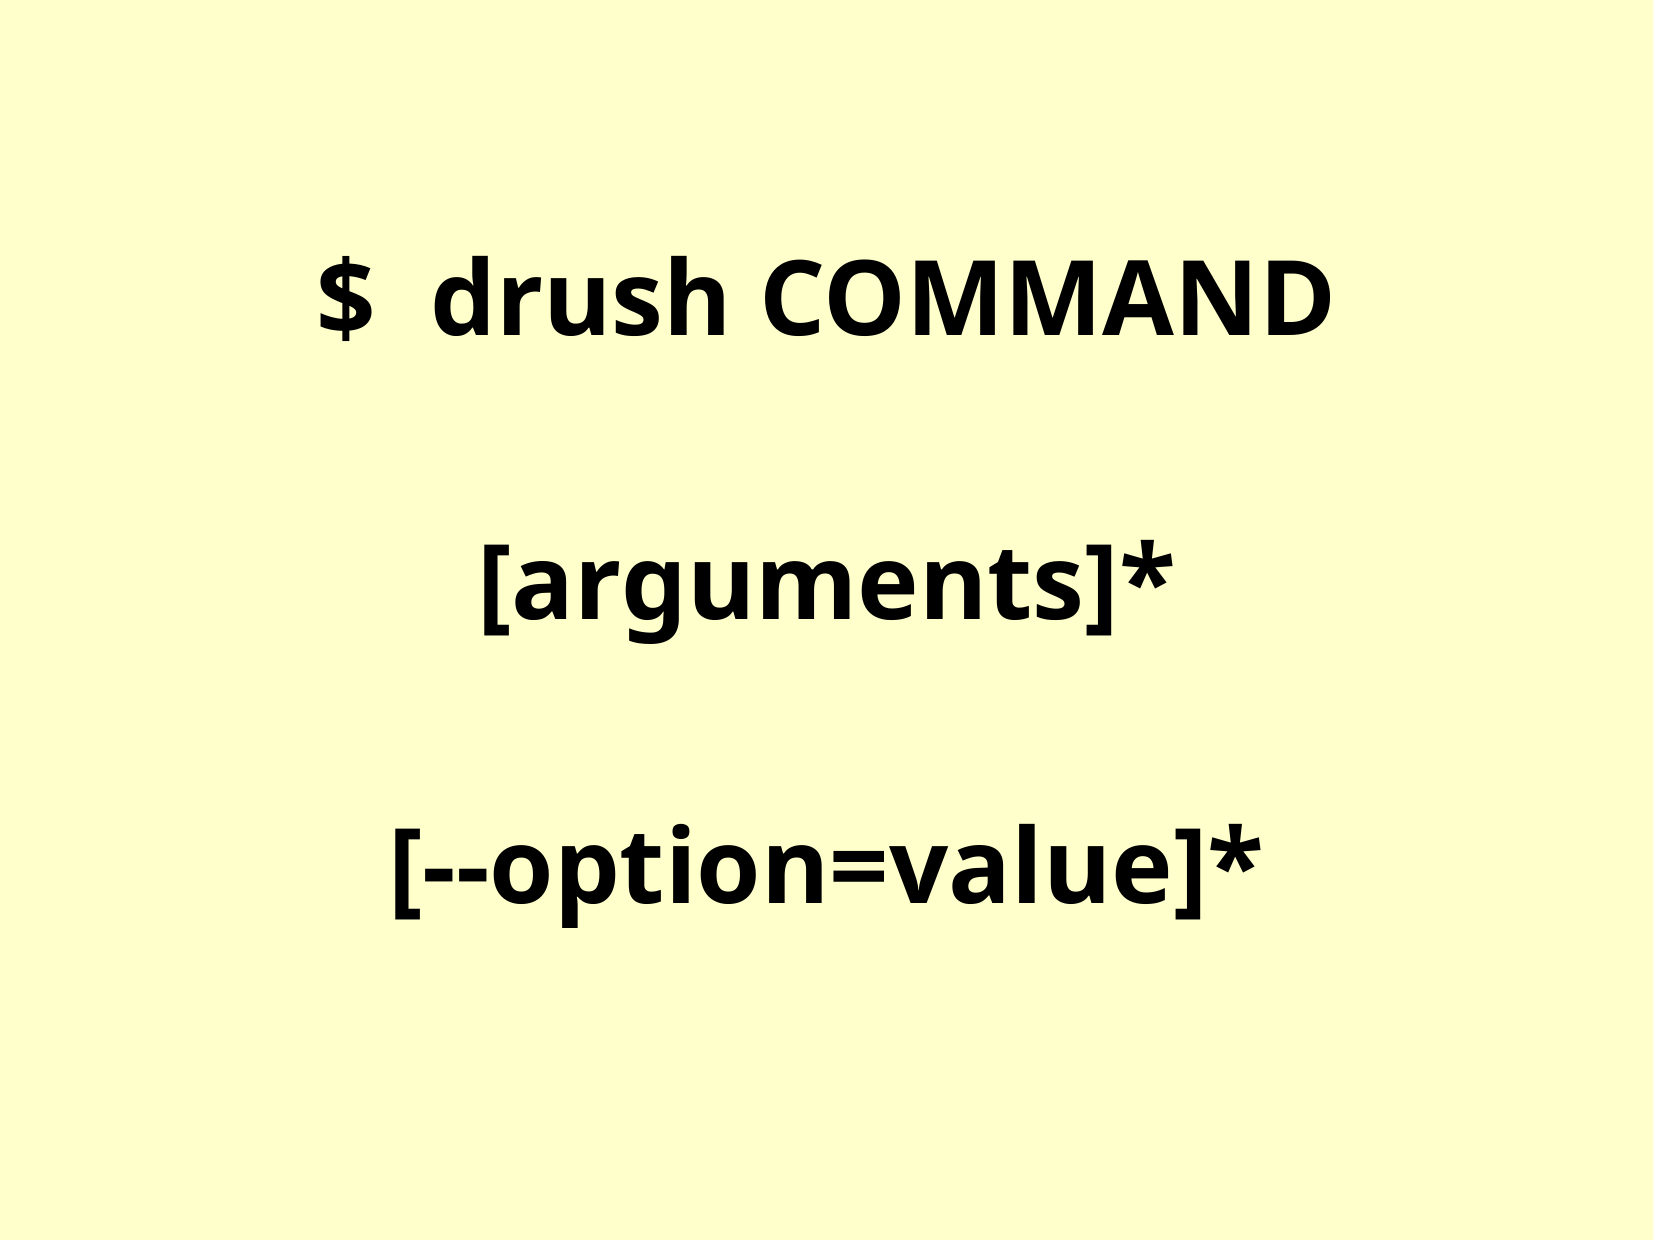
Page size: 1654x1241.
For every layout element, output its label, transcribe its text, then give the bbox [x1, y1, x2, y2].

subtitle $ drush COMMAND [arguments]* [--option=value]* [82, 49, 1571, 1109]
